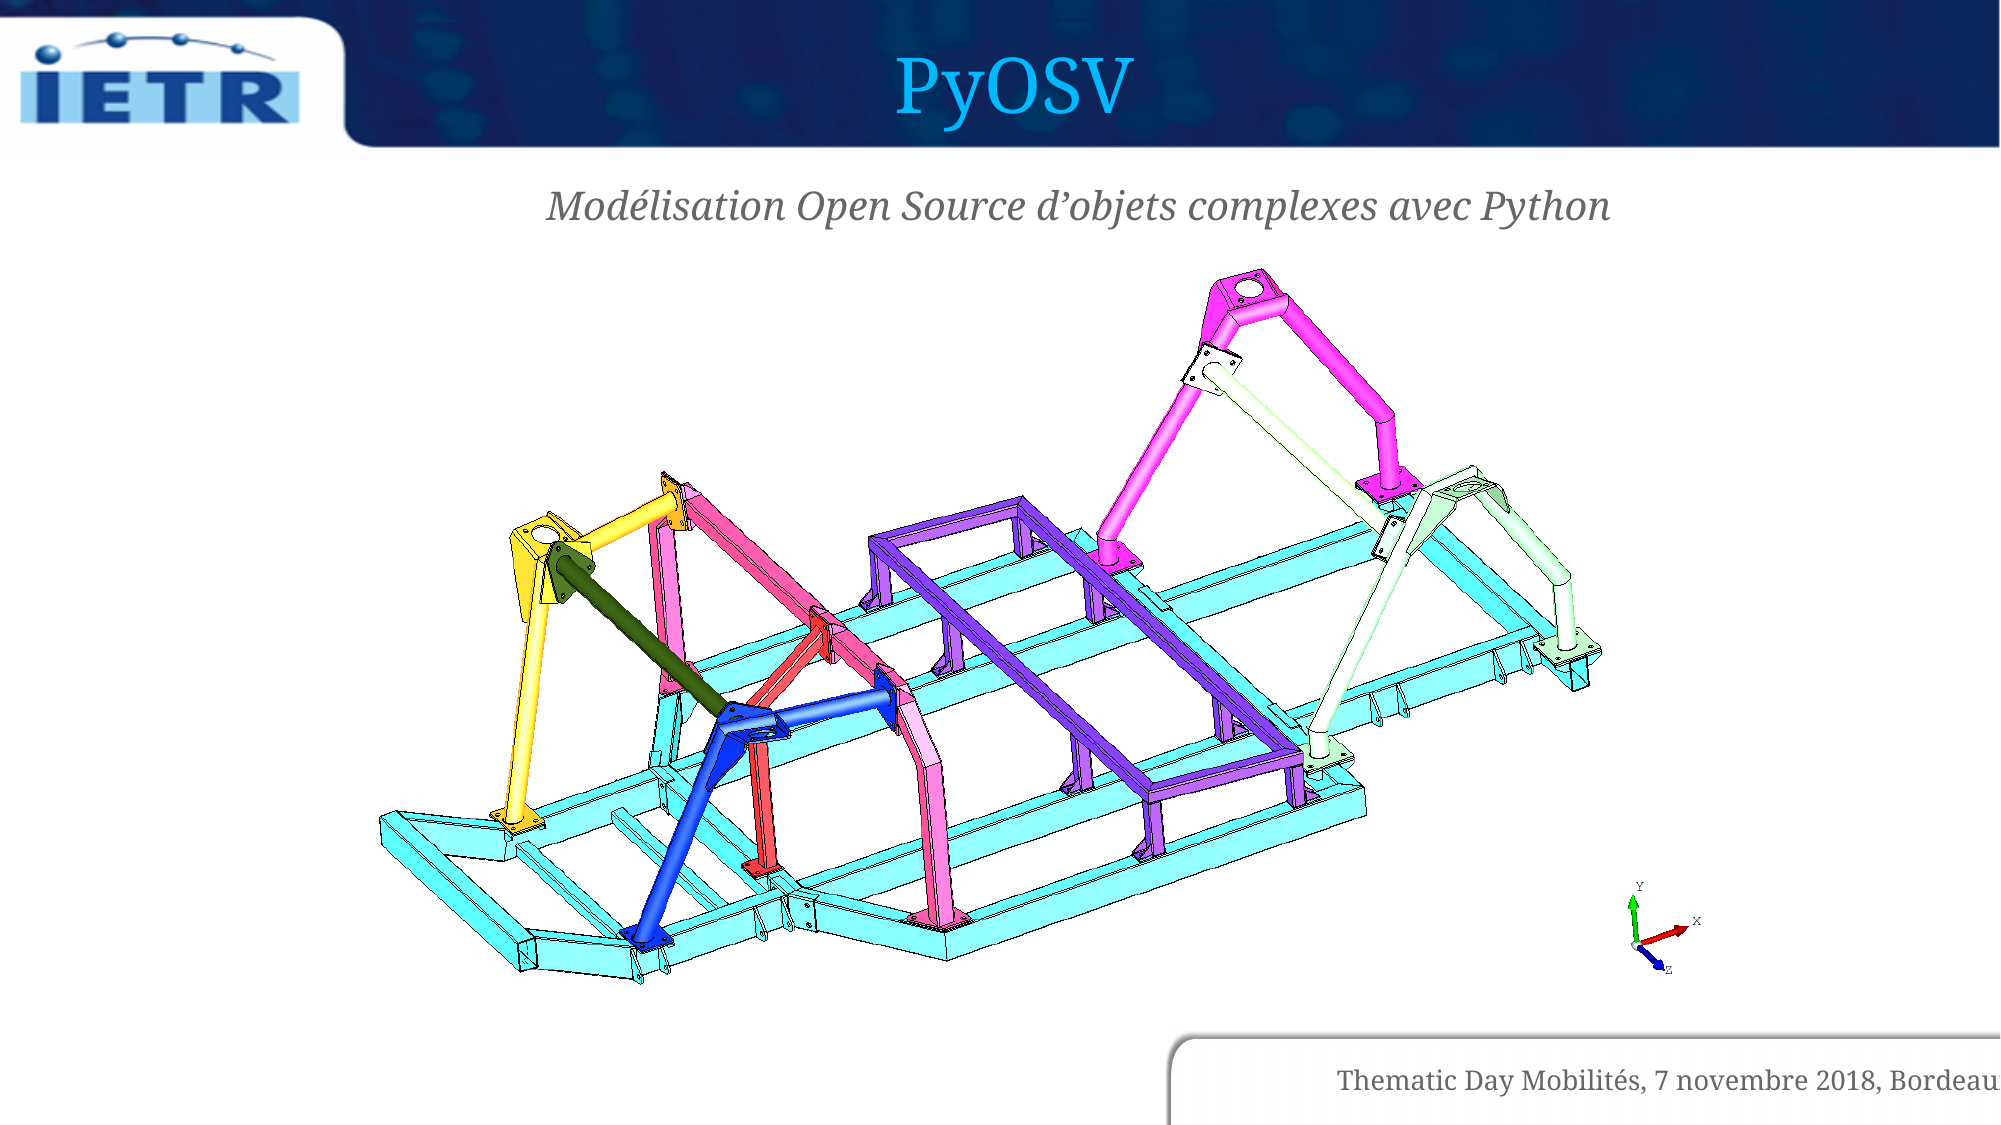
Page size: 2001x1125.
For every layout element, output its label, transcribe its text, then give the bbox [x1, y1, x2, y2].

picture [1166, 1024, 2001, 1125]
picture [0, 0, 2000, 165]
text_box PyOSV [880, 23, 1156, 143]
picture [259, 265, 1737, 1020]
text_box Thematic Day Mobilités, 7 novembre 2018, Bordeaux [1322, 1054, 1982, 1106]
text_box Modélisation Open Source d’objets complexes avec Python [531, 171, 1492, 265]
